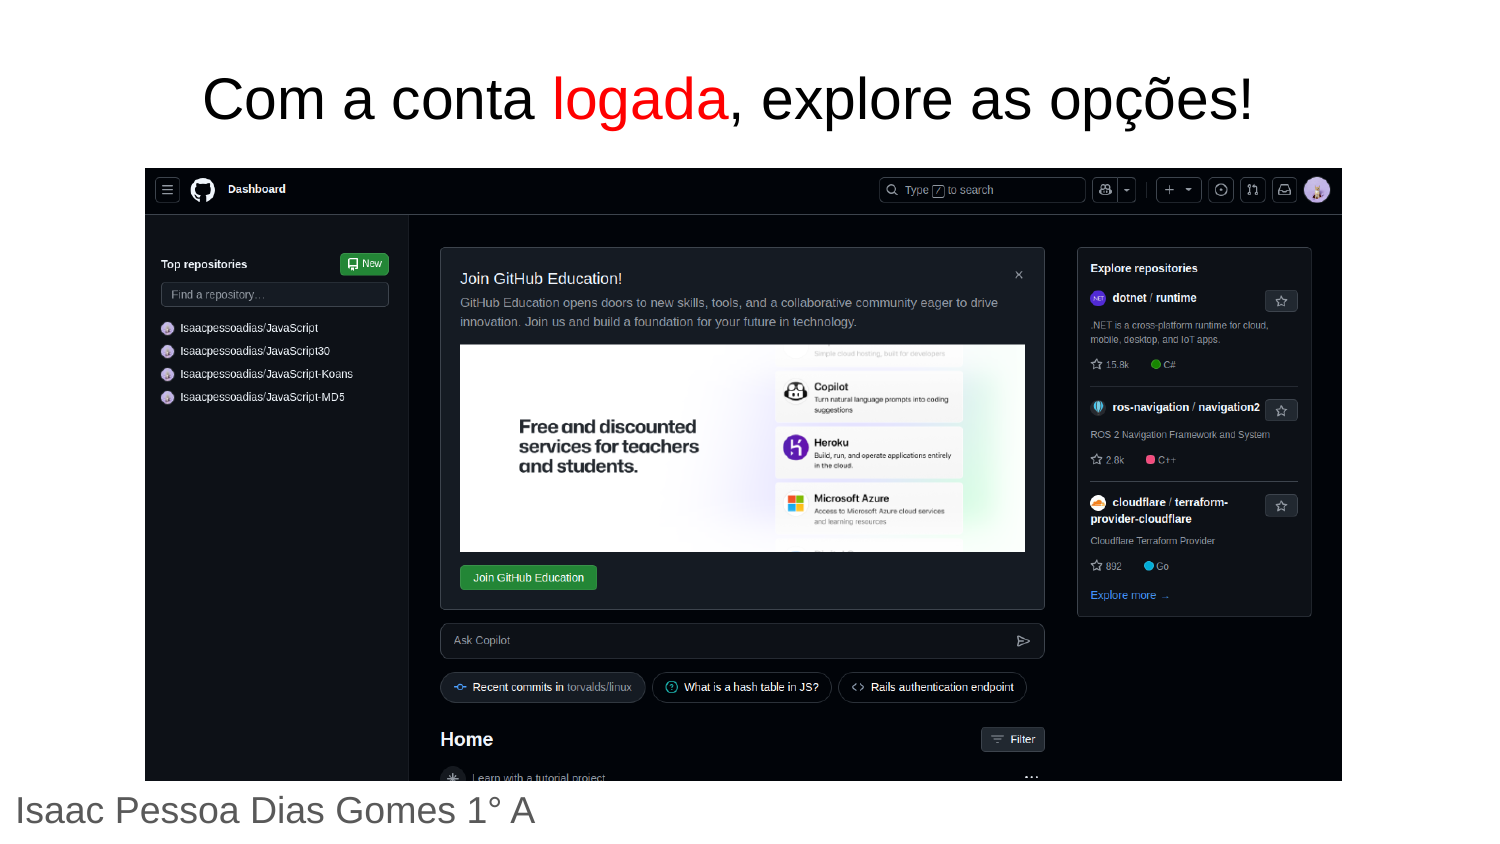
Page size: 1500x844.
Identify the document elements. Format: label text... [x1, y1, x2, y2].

picture [145, 168, 1342, 781]
title Com a conta logada, explore as opções! [187, 45, 1313, 140]
